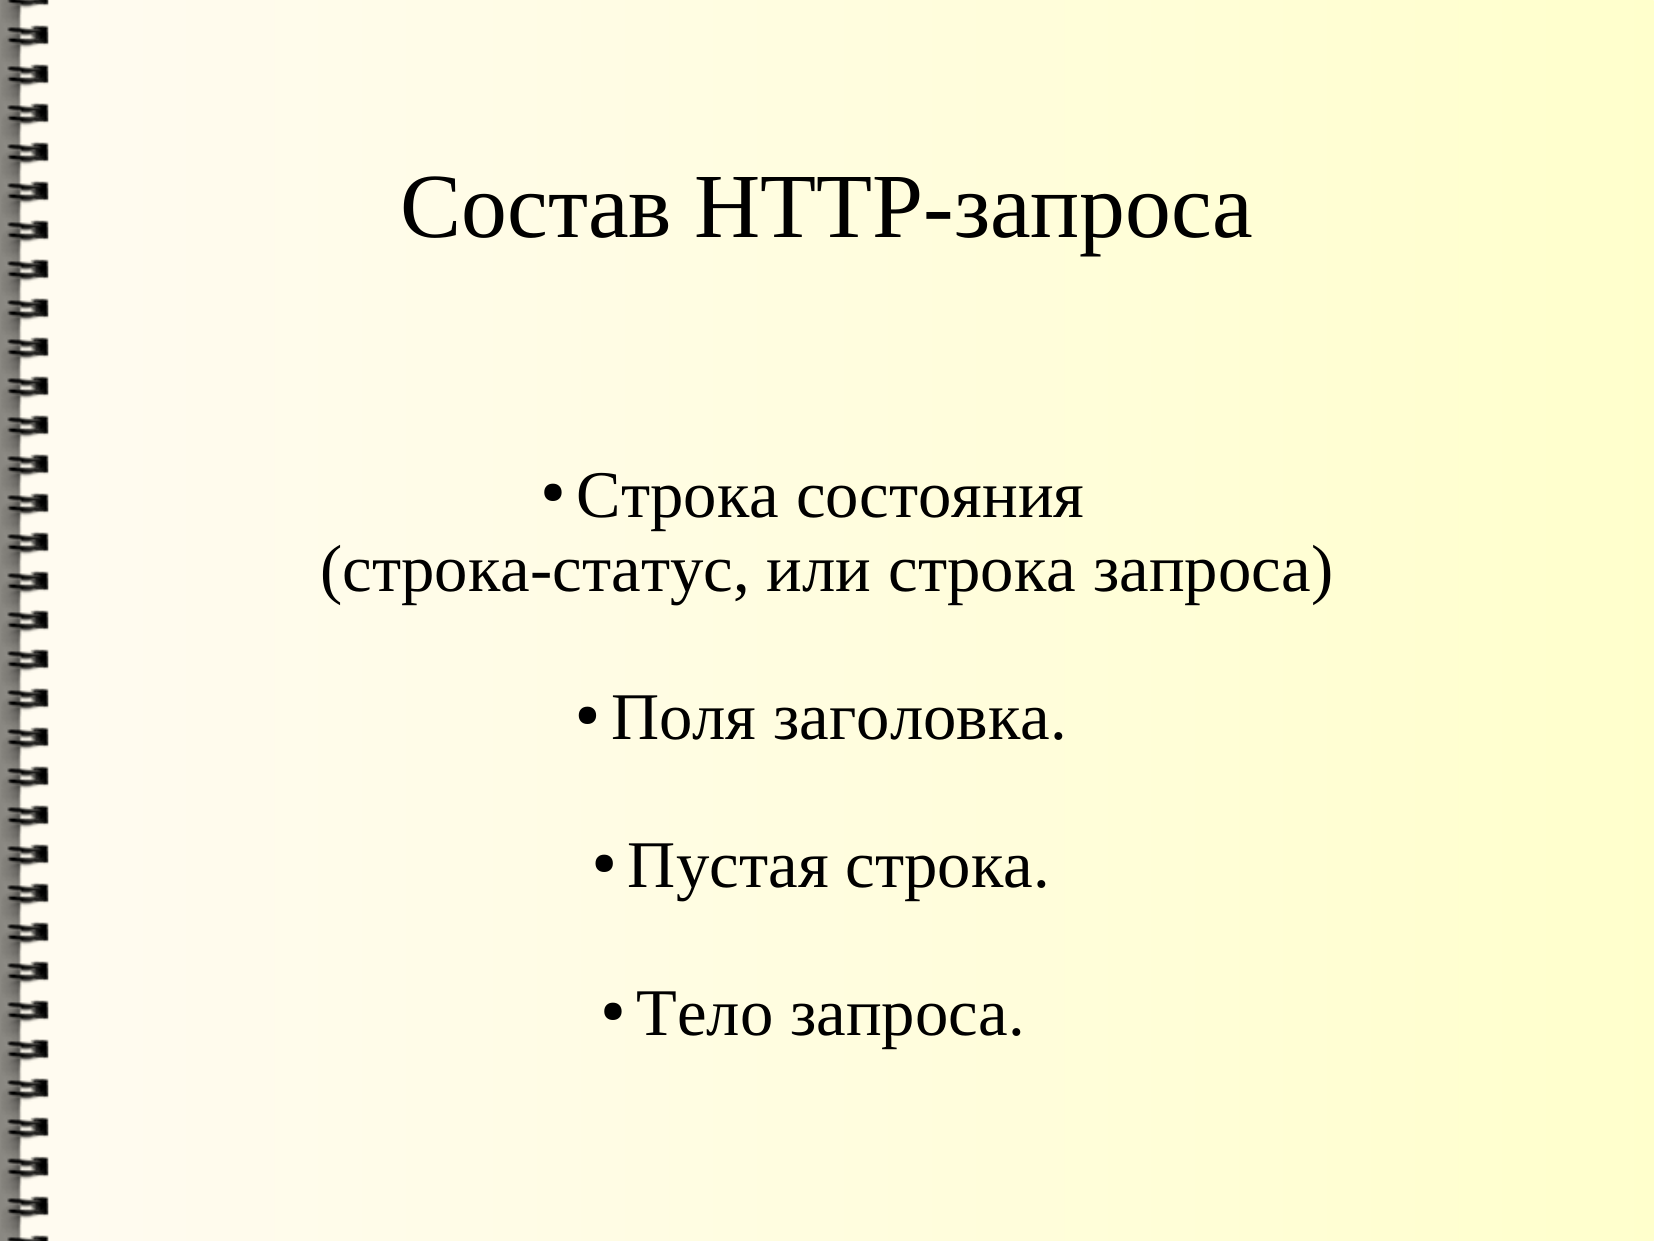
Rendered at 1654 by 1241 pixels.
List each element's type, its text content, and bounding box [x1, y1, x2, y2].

title Cостав HTTP-запроса [121, 102, 1534, 311]
picture [0, 0, 1654, 1241]
subtitle Строка состояния (строка-статус, или строка запроса) Поля заголовка. Пустая строка. Тело запроса. [121, 344, 1534, 1164]
